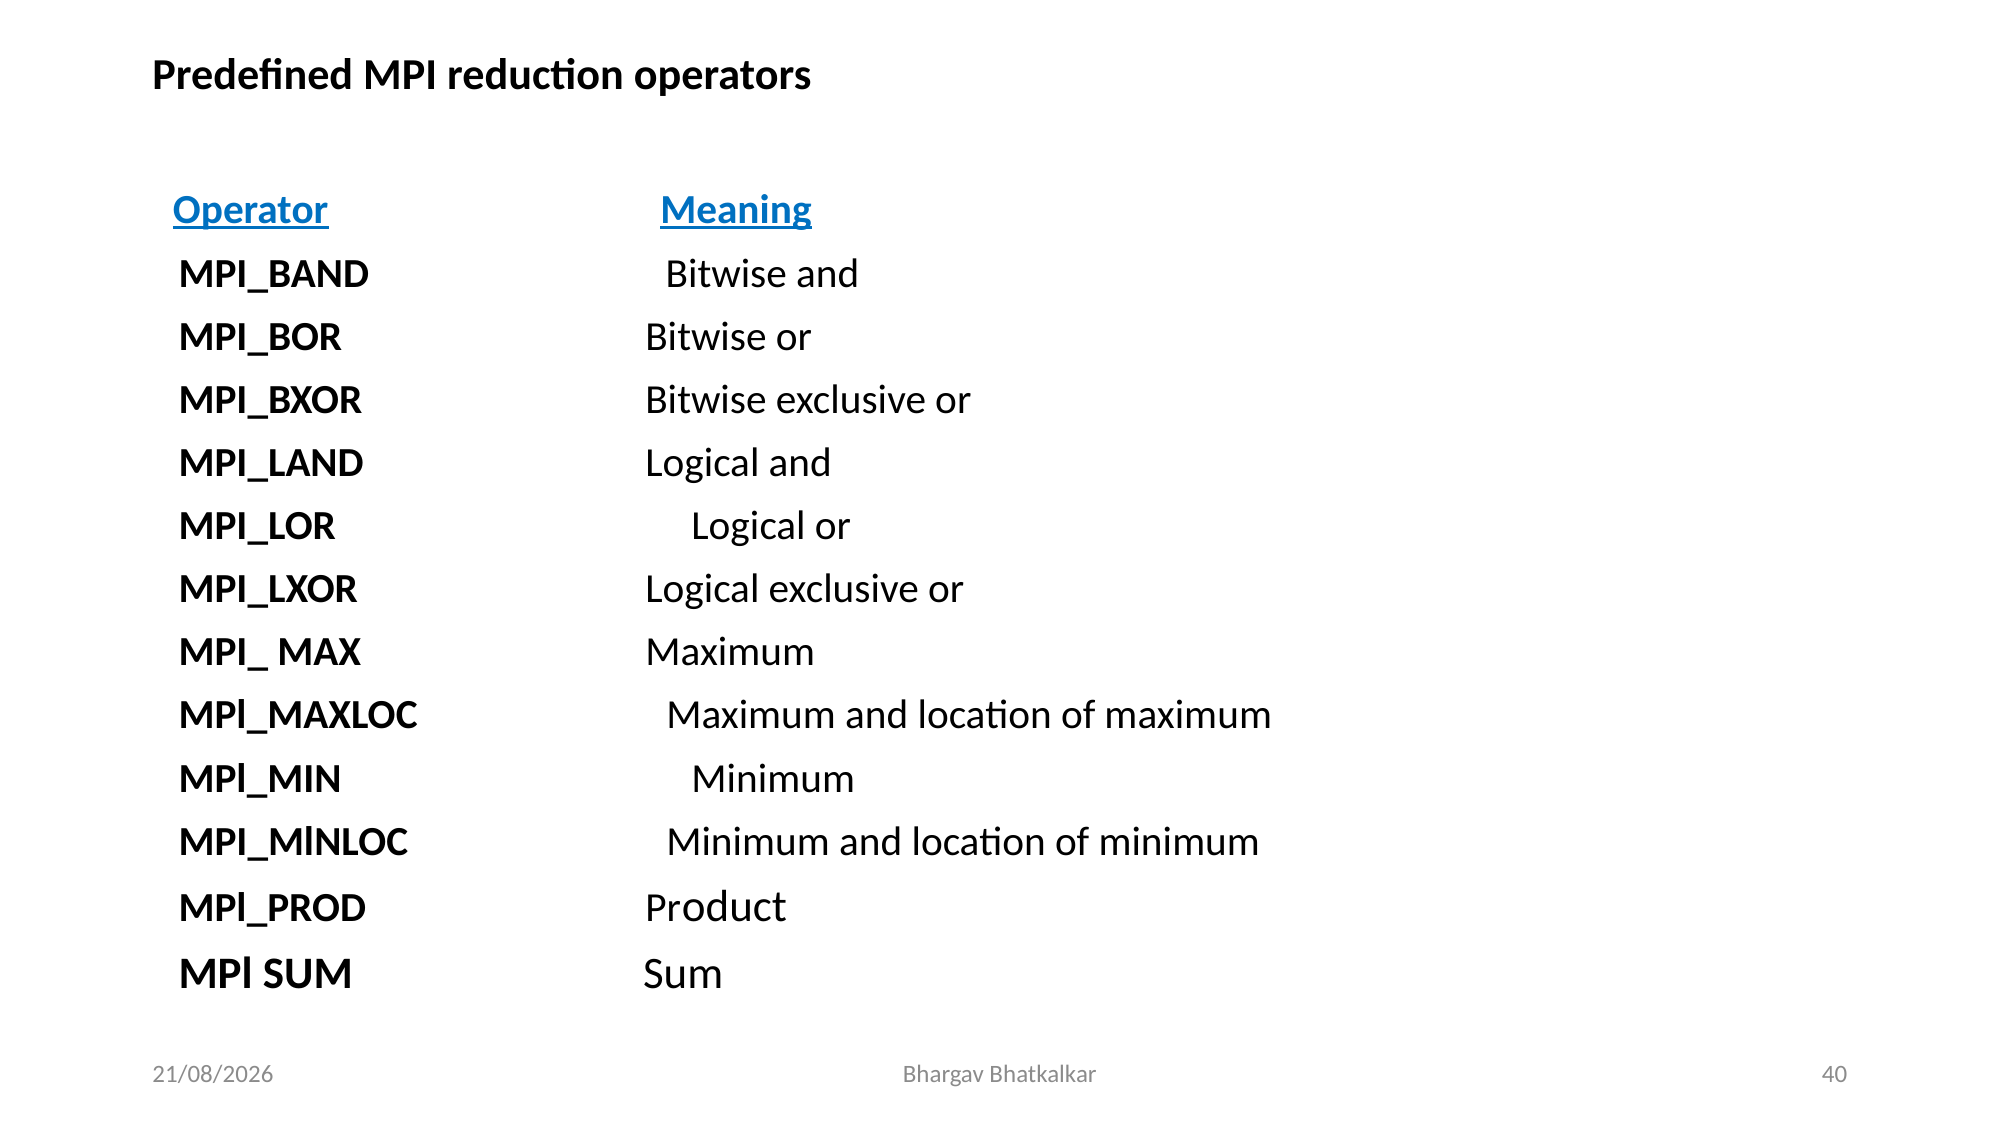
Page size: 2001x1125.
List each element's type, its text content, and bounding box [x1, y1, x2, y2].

title Predefined MPI reduction operators [137, 43, 1863, 72]
slide_number 25/02/2021 [137, 1042, 588, 1103]
slide_number <number> [1412, 1042, 1863, 1103]
footer Bhargav Bhatkalkar [662, 1042, 1338, 1103]
list Operator Meaning MPI_BAND Bitwise and MPI_BOR Bitwise or MPI_BXOR Bitwise exclusive or MPI_LAND Logical and MPI_LOR Logical or MPI_LXOR Logical exclusive or MPI_ MAX Maximum MPl_MAXLOC Maximum and location of maximum MPl_MIN Minimum MPI_MlNLOC Minimum and location of minimum MPl_PROD Product MPl SUM Sum [137, 72, 1943, 1009]
